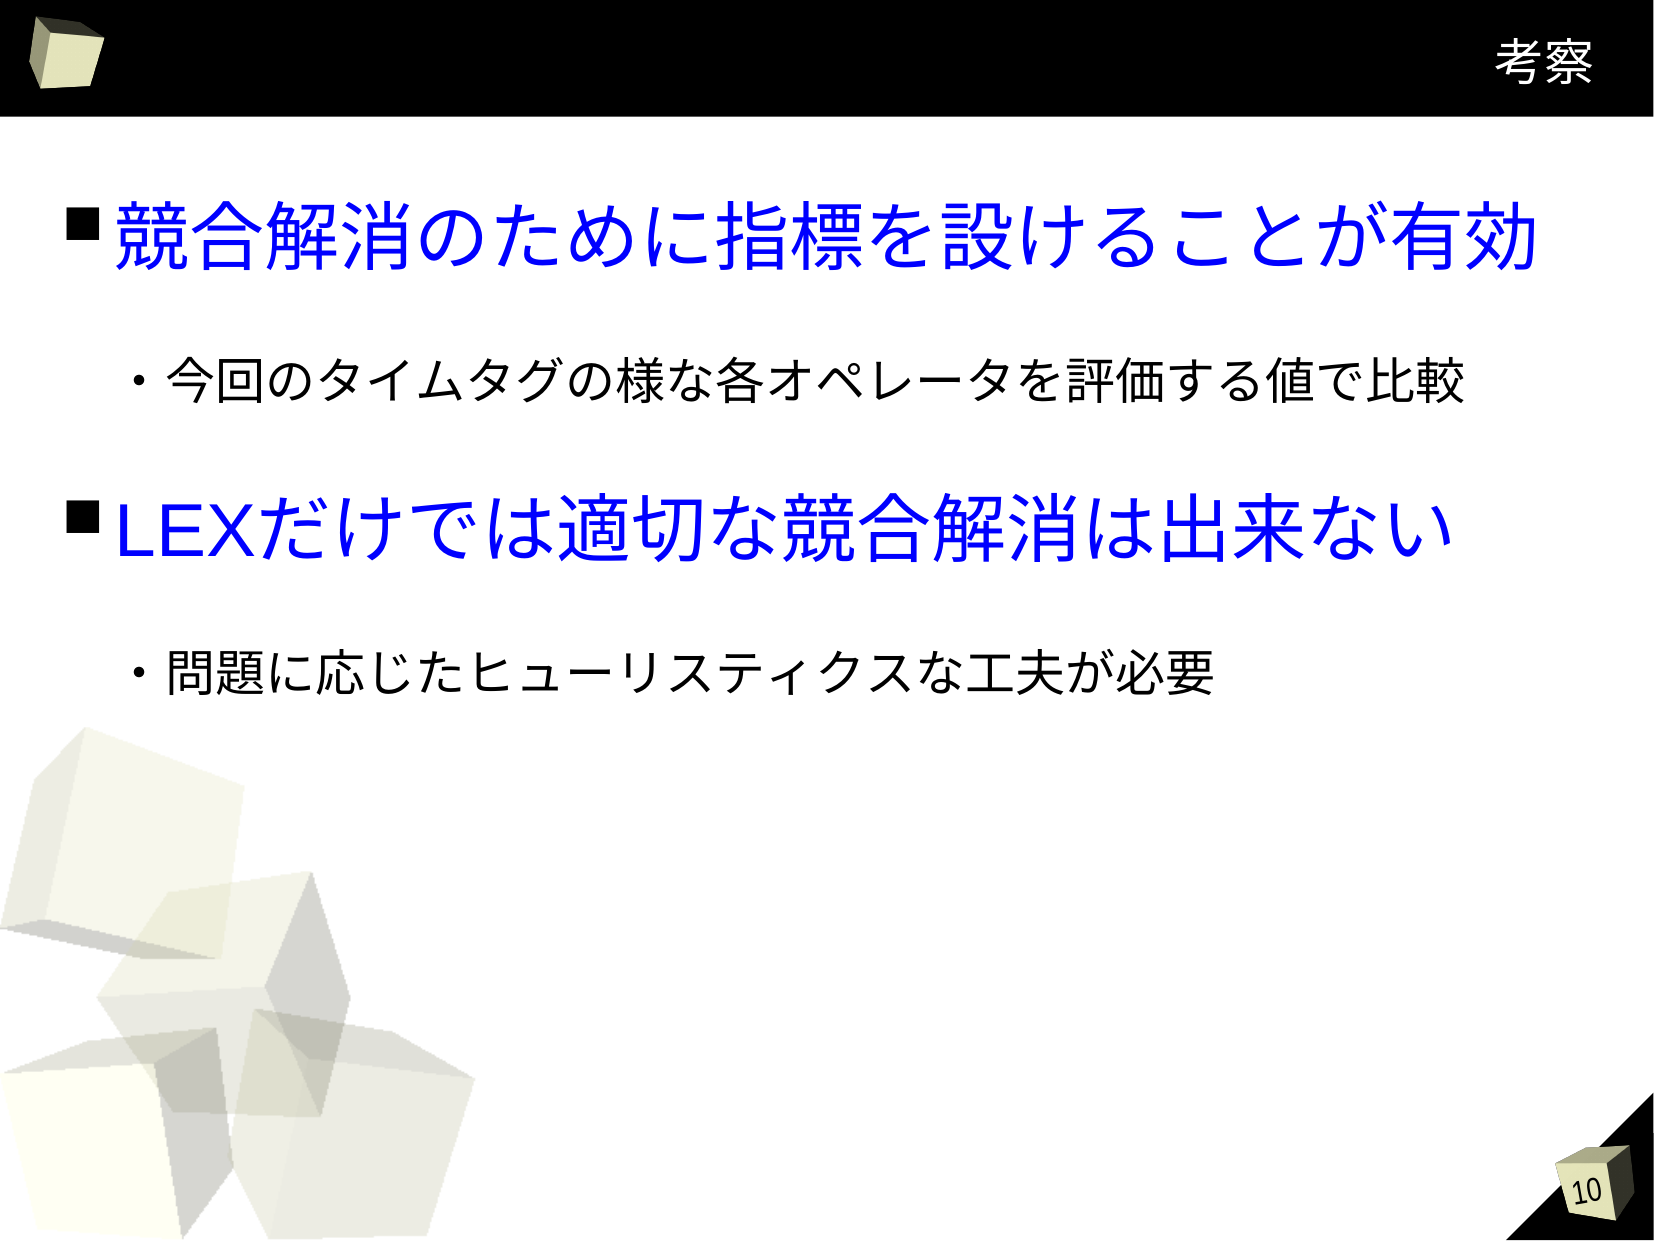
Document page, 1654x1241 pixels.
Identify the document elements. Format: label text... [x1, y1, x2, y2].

picture [0, 726, 477, 1241]
list 競合解消のために指標を設けることが有効 ・今回のタイムタグの様な各オペレータを評価する値で比較 LEXだけでは適切な競合解消は出来ない ・問題に応じたヒューリスティクスな工夫が必要 [44, 177, 1611, 1214]
title 考察 [118, 0, 1595, 119]
